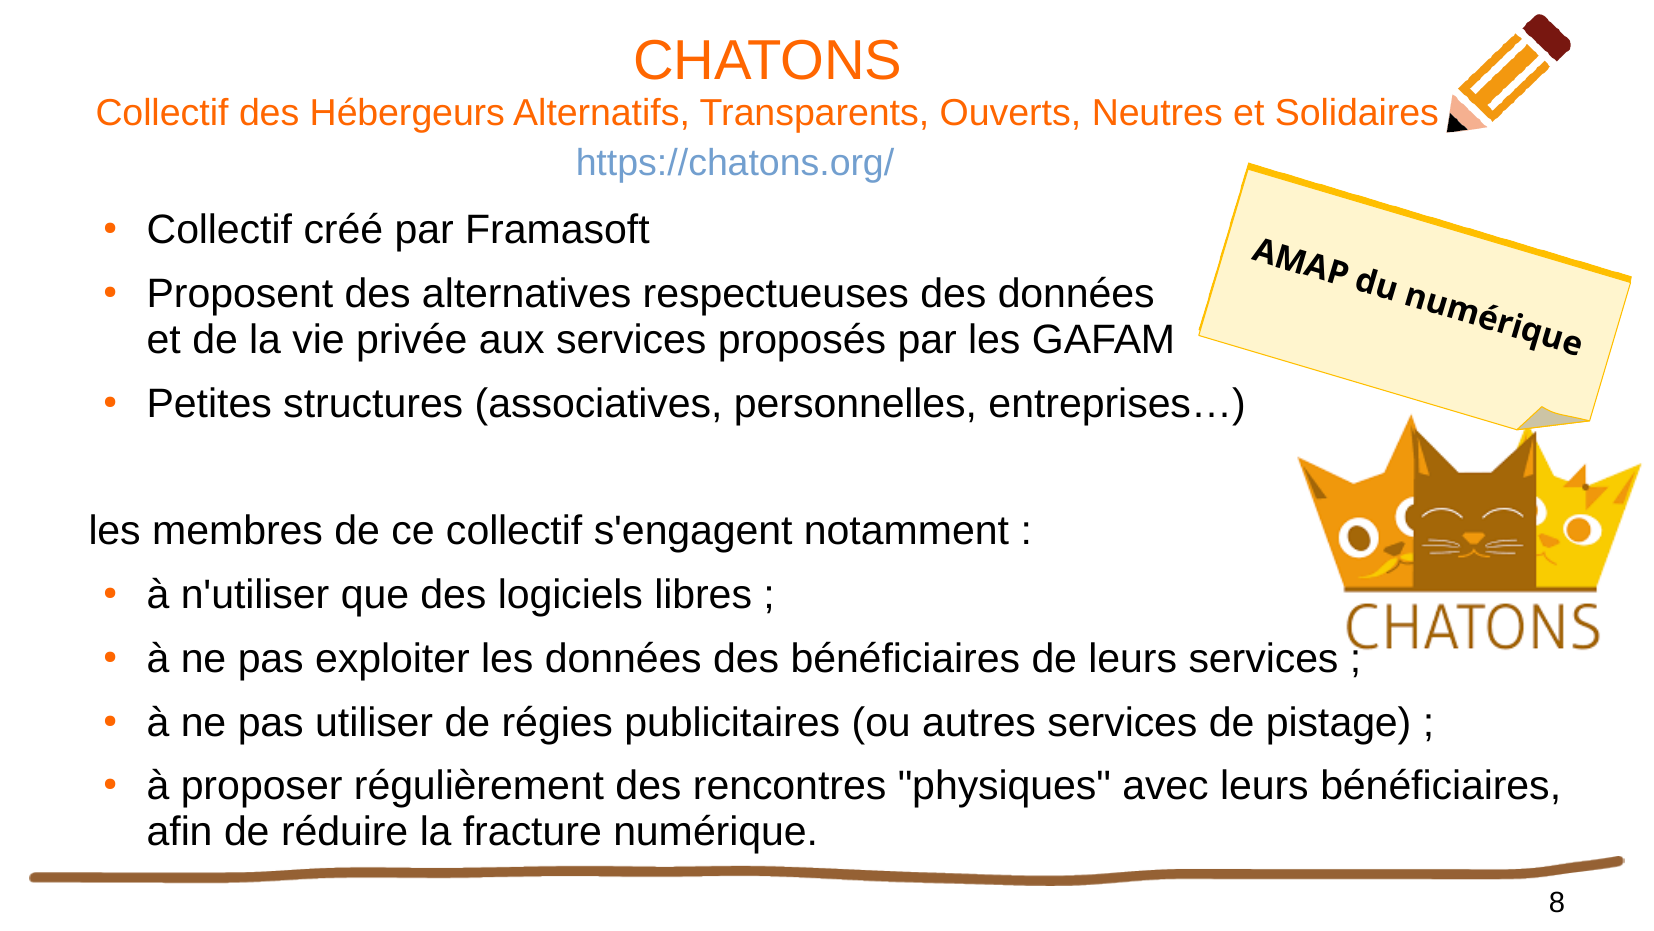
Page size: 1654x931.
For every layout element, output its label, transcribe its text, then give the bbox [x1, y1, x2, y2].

list Collectif créé par Framasoft Proposent des alternatives respectueuses des données et de la vie privée aux services proposés par les GAFAM Petites structures (associatives, personnelles, entreprises…) les membres de ce collectif s'engagent notamment : à n'utiliser que des logiciels libres ; à ne pas exploiter les données des bénéficiaires de leurs services ; à ne pas utiliser de régies publicitaires (ou autres services de pistage) ; à proposer régulièrement des rencontres "physiques" avec leurs bénéficiaires, afin de réduire la fracture numérique. [88, 206, 1565, 857]
title CHATONS Collectif des Hébergeurs Alternatifs, Transparents, Ouverts, Neutres et Solidaires [88, 28, 1447, 134]
picture [1565, 371, 1651, 730]
picture [1446, 14, 1571, 133]
picture [29, 856, 1625, 886]
text_box AMAP du numérique [1198, 169, 1631, 430]
text_box https://chatons.org/ [561, 133, 910, 191]
